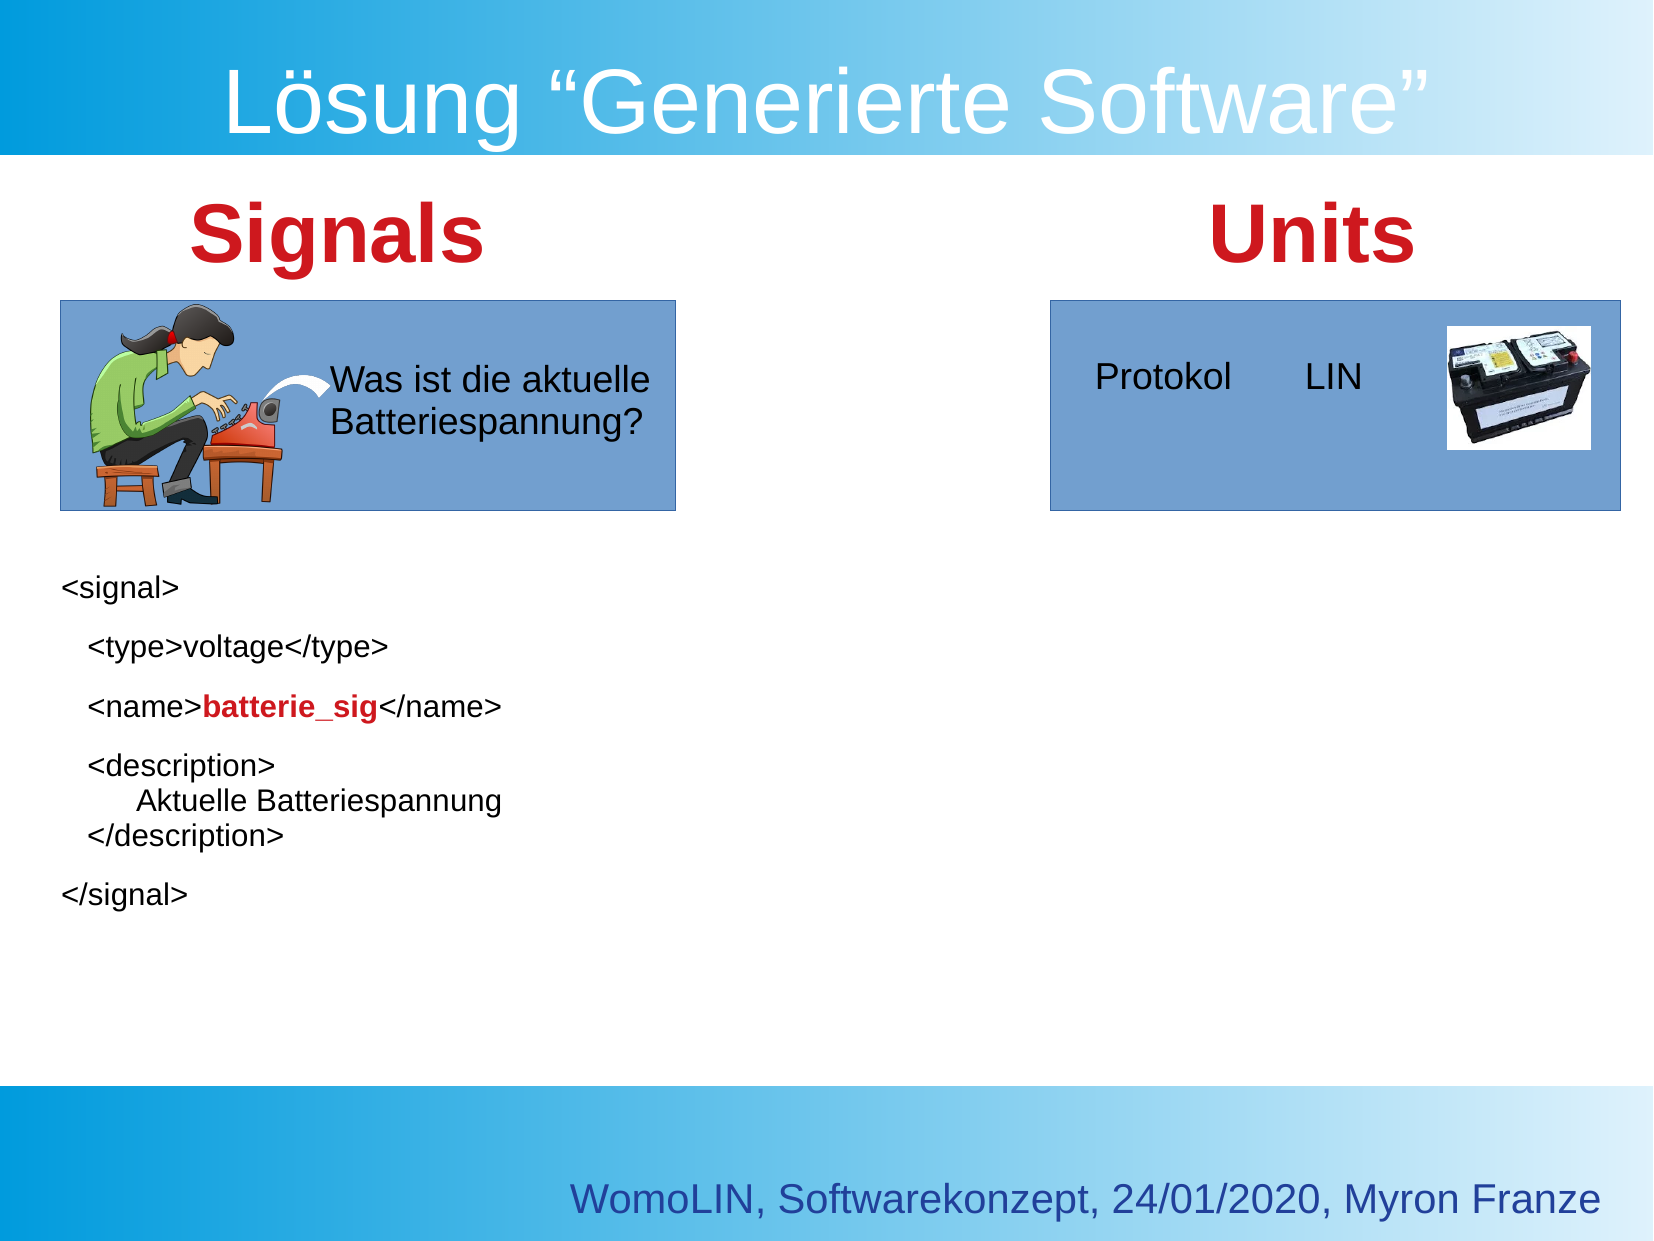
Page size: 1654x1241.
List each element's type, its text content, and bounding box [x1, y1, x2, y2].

text_box Signals [135, 180, 541, 288]
picture [90, 304, 331, 507]
text_box [60, 300, 676, 511]
title Lösung “Generierte Software” [82, 49, 1571, 155]
text_box <signal> <type>voltage</type> <name>batterie_sig</name> <description> Aktuelle Batteriespannung </description> </signal> [46, 562, 694, 920]
text_box Protokol [1080, 348, 1261, 406]
text_box [1050, 300, 1621, 511]
text_box LIN [1290, 348, 1396, 406]
picture [1447, 326, 1591, 451]
text_box Was ist die aktuelle Batteriespannung? [315, 351, 691, 451]
text_box WomoLIN, Softwarekonzept, 24/01/2020, Myron Franze [555, 1168, 1645, 1241]
text_box Units [1185, 180, 1441, 288]
